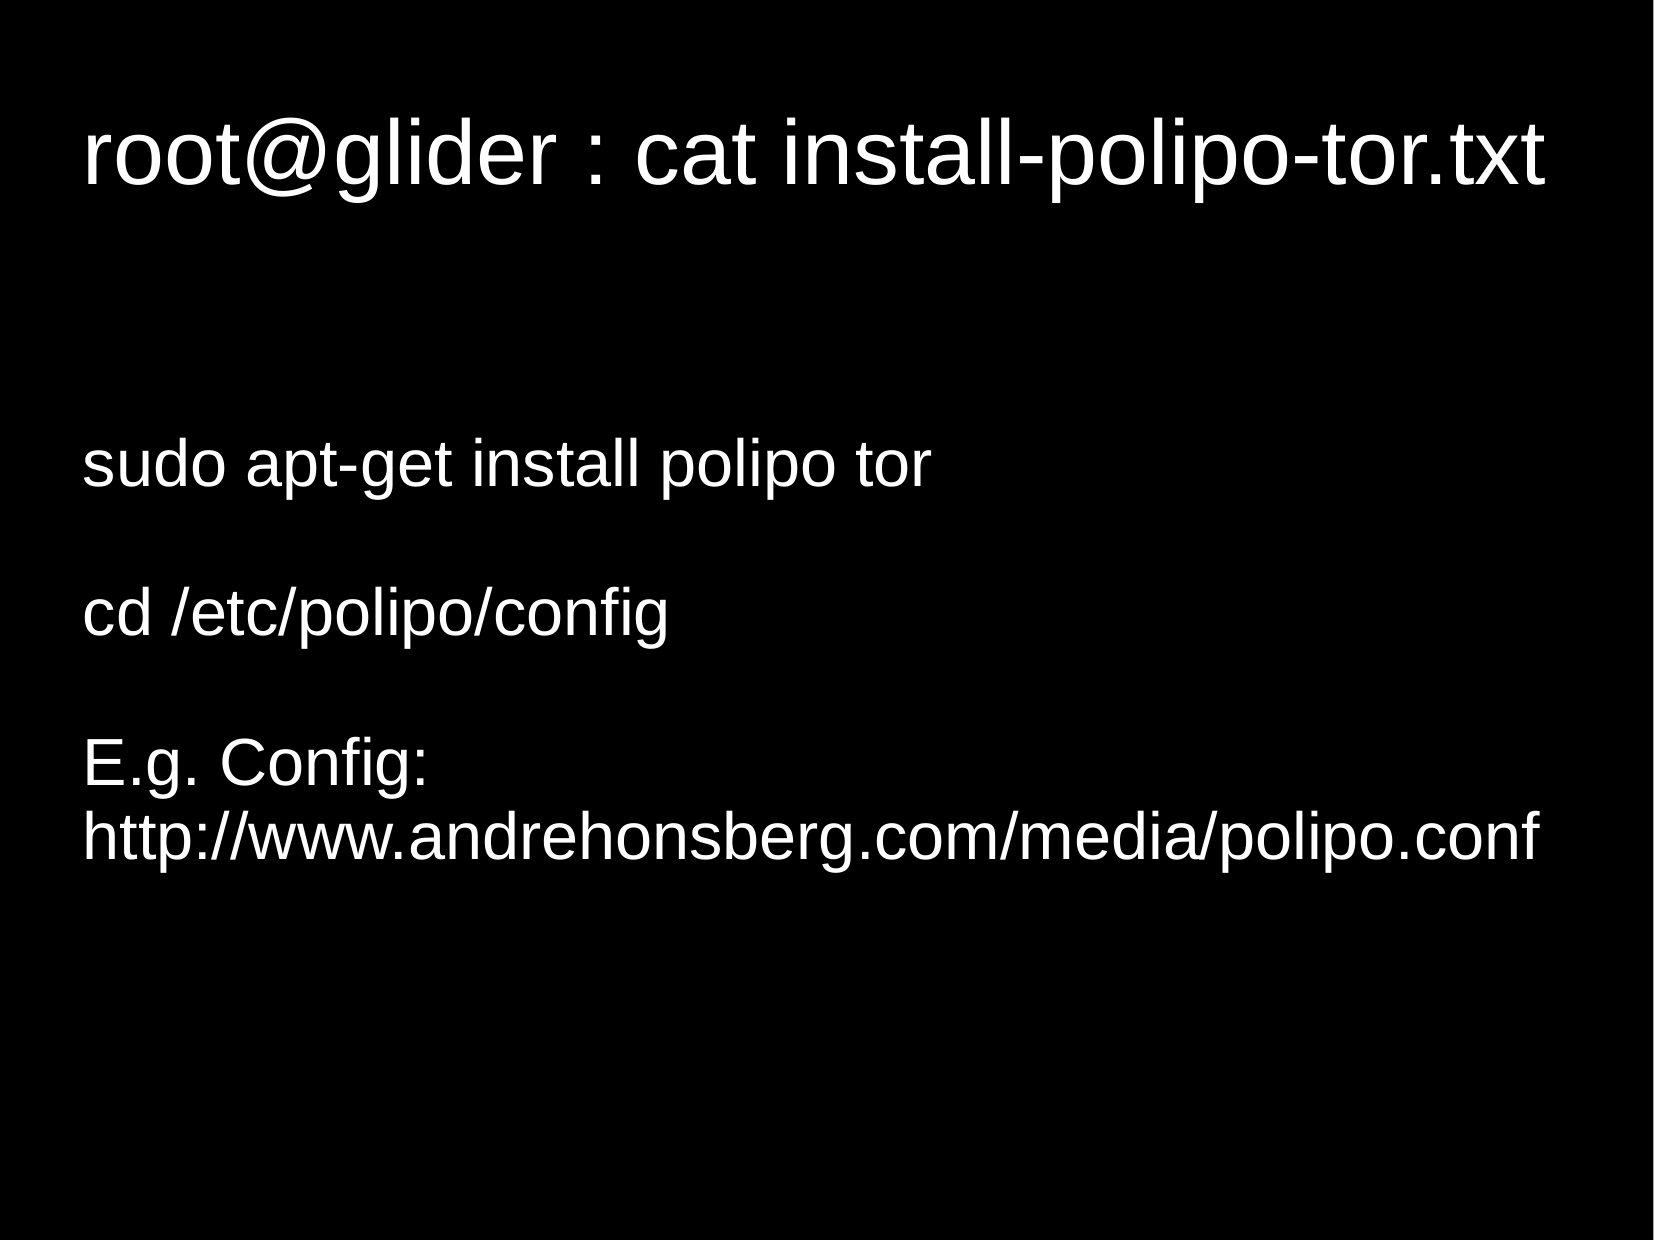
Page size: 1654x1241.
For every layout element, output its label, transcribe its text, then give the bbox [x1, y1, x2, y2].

title root@glider : cat install-polipo-tor.txt [82, 49, 1571, 257]
subtitle sudo apt-get install polipo tor cd /etc/polipo/config E.g. Config: http://www.andrehonsberg.com/media/polipo.conf [82, 290, 1571, 1010]
